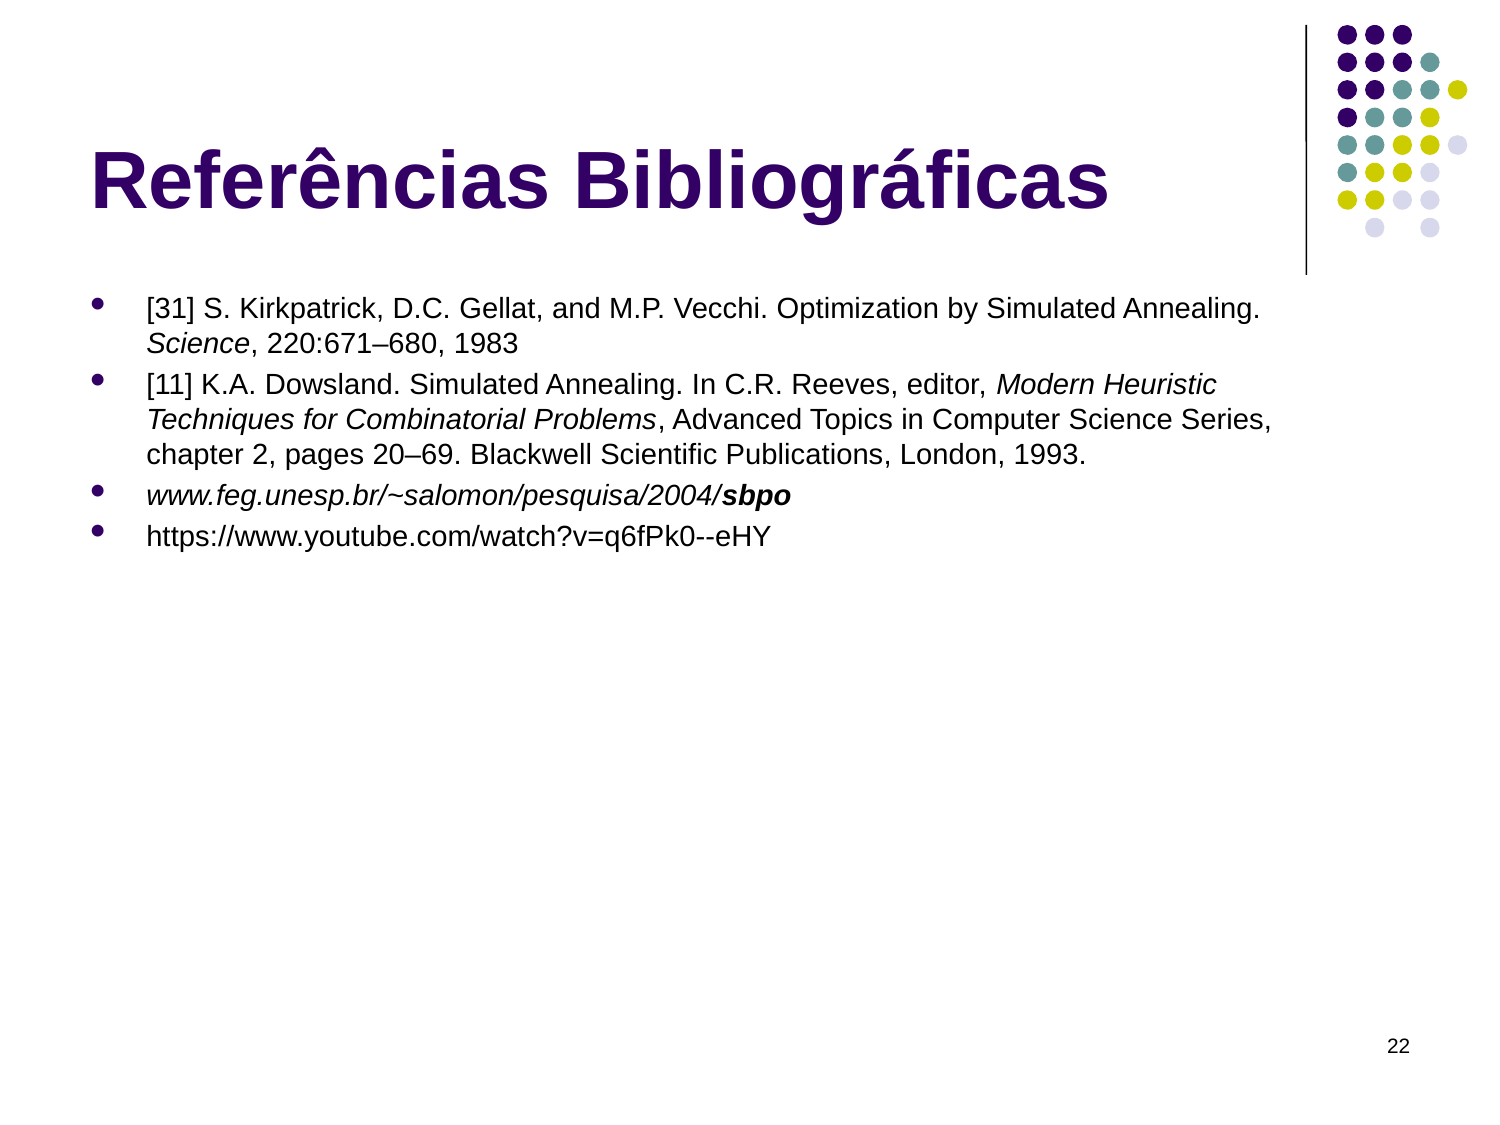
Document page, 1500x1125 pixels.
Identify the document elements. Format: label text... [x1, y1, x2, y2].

title Referências Bibliográficas [75, 20, 1313, 233]
slide_number <número> [1074, 1025, 1425, 1100]
list [31] S. Kirkpatrick, D.C. Gellat, and M.P. Vecchi. Optimization by Simulated Annealing. Science, 220:671–680, 1983 [11] K.A. Dowsland. Simulated Annealing. In C.R. Reeves, editor, Modern Heuristic Techniques for Combinatorial Problems, Advanced Topics in Computer Science Series, chapter 2, pages 20–69. Blackwell Scientific Publications, London, 1993. www.feg.unesp.br/~salomon/pesquisa/2004/sbpo https://www.youtube.com/watch?v=q6fPk0--eHY [75, 282, 1425, 1006]
